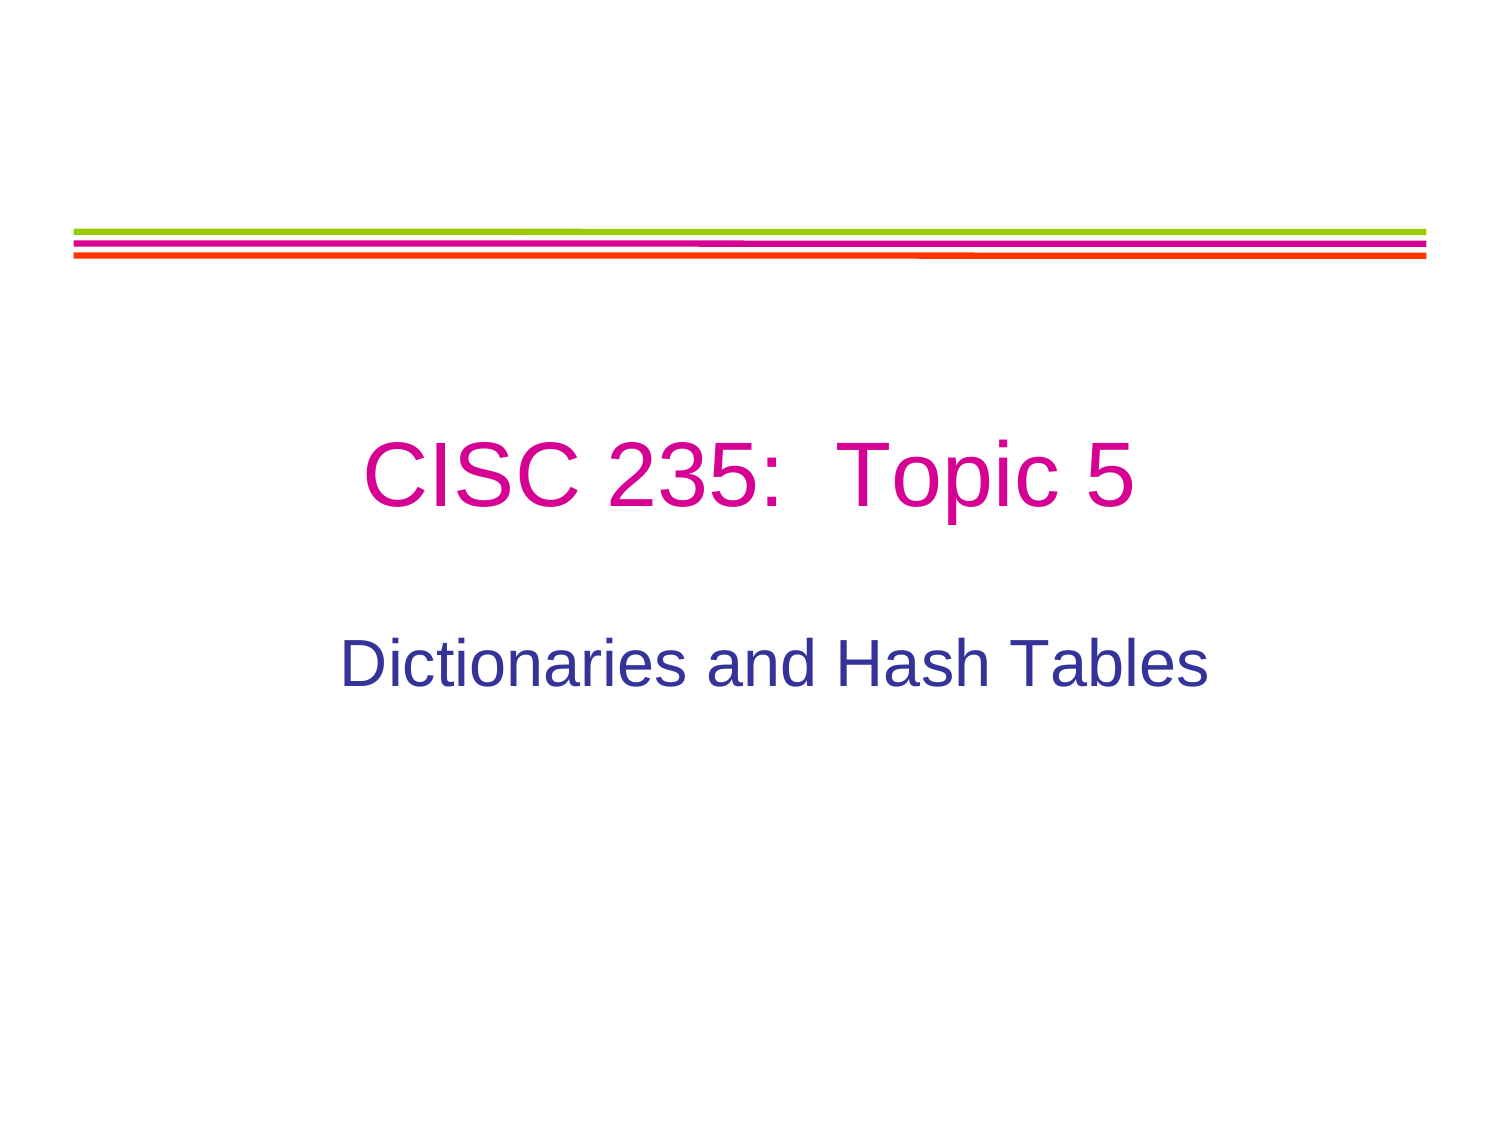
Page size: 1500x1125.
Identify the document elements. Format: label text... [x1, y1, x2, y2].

title CISC 235: Topic 5 [112, 349, 1388, 591]
subtitle Dictionaries and Hash Tables [299, 612, 1251, 901]
